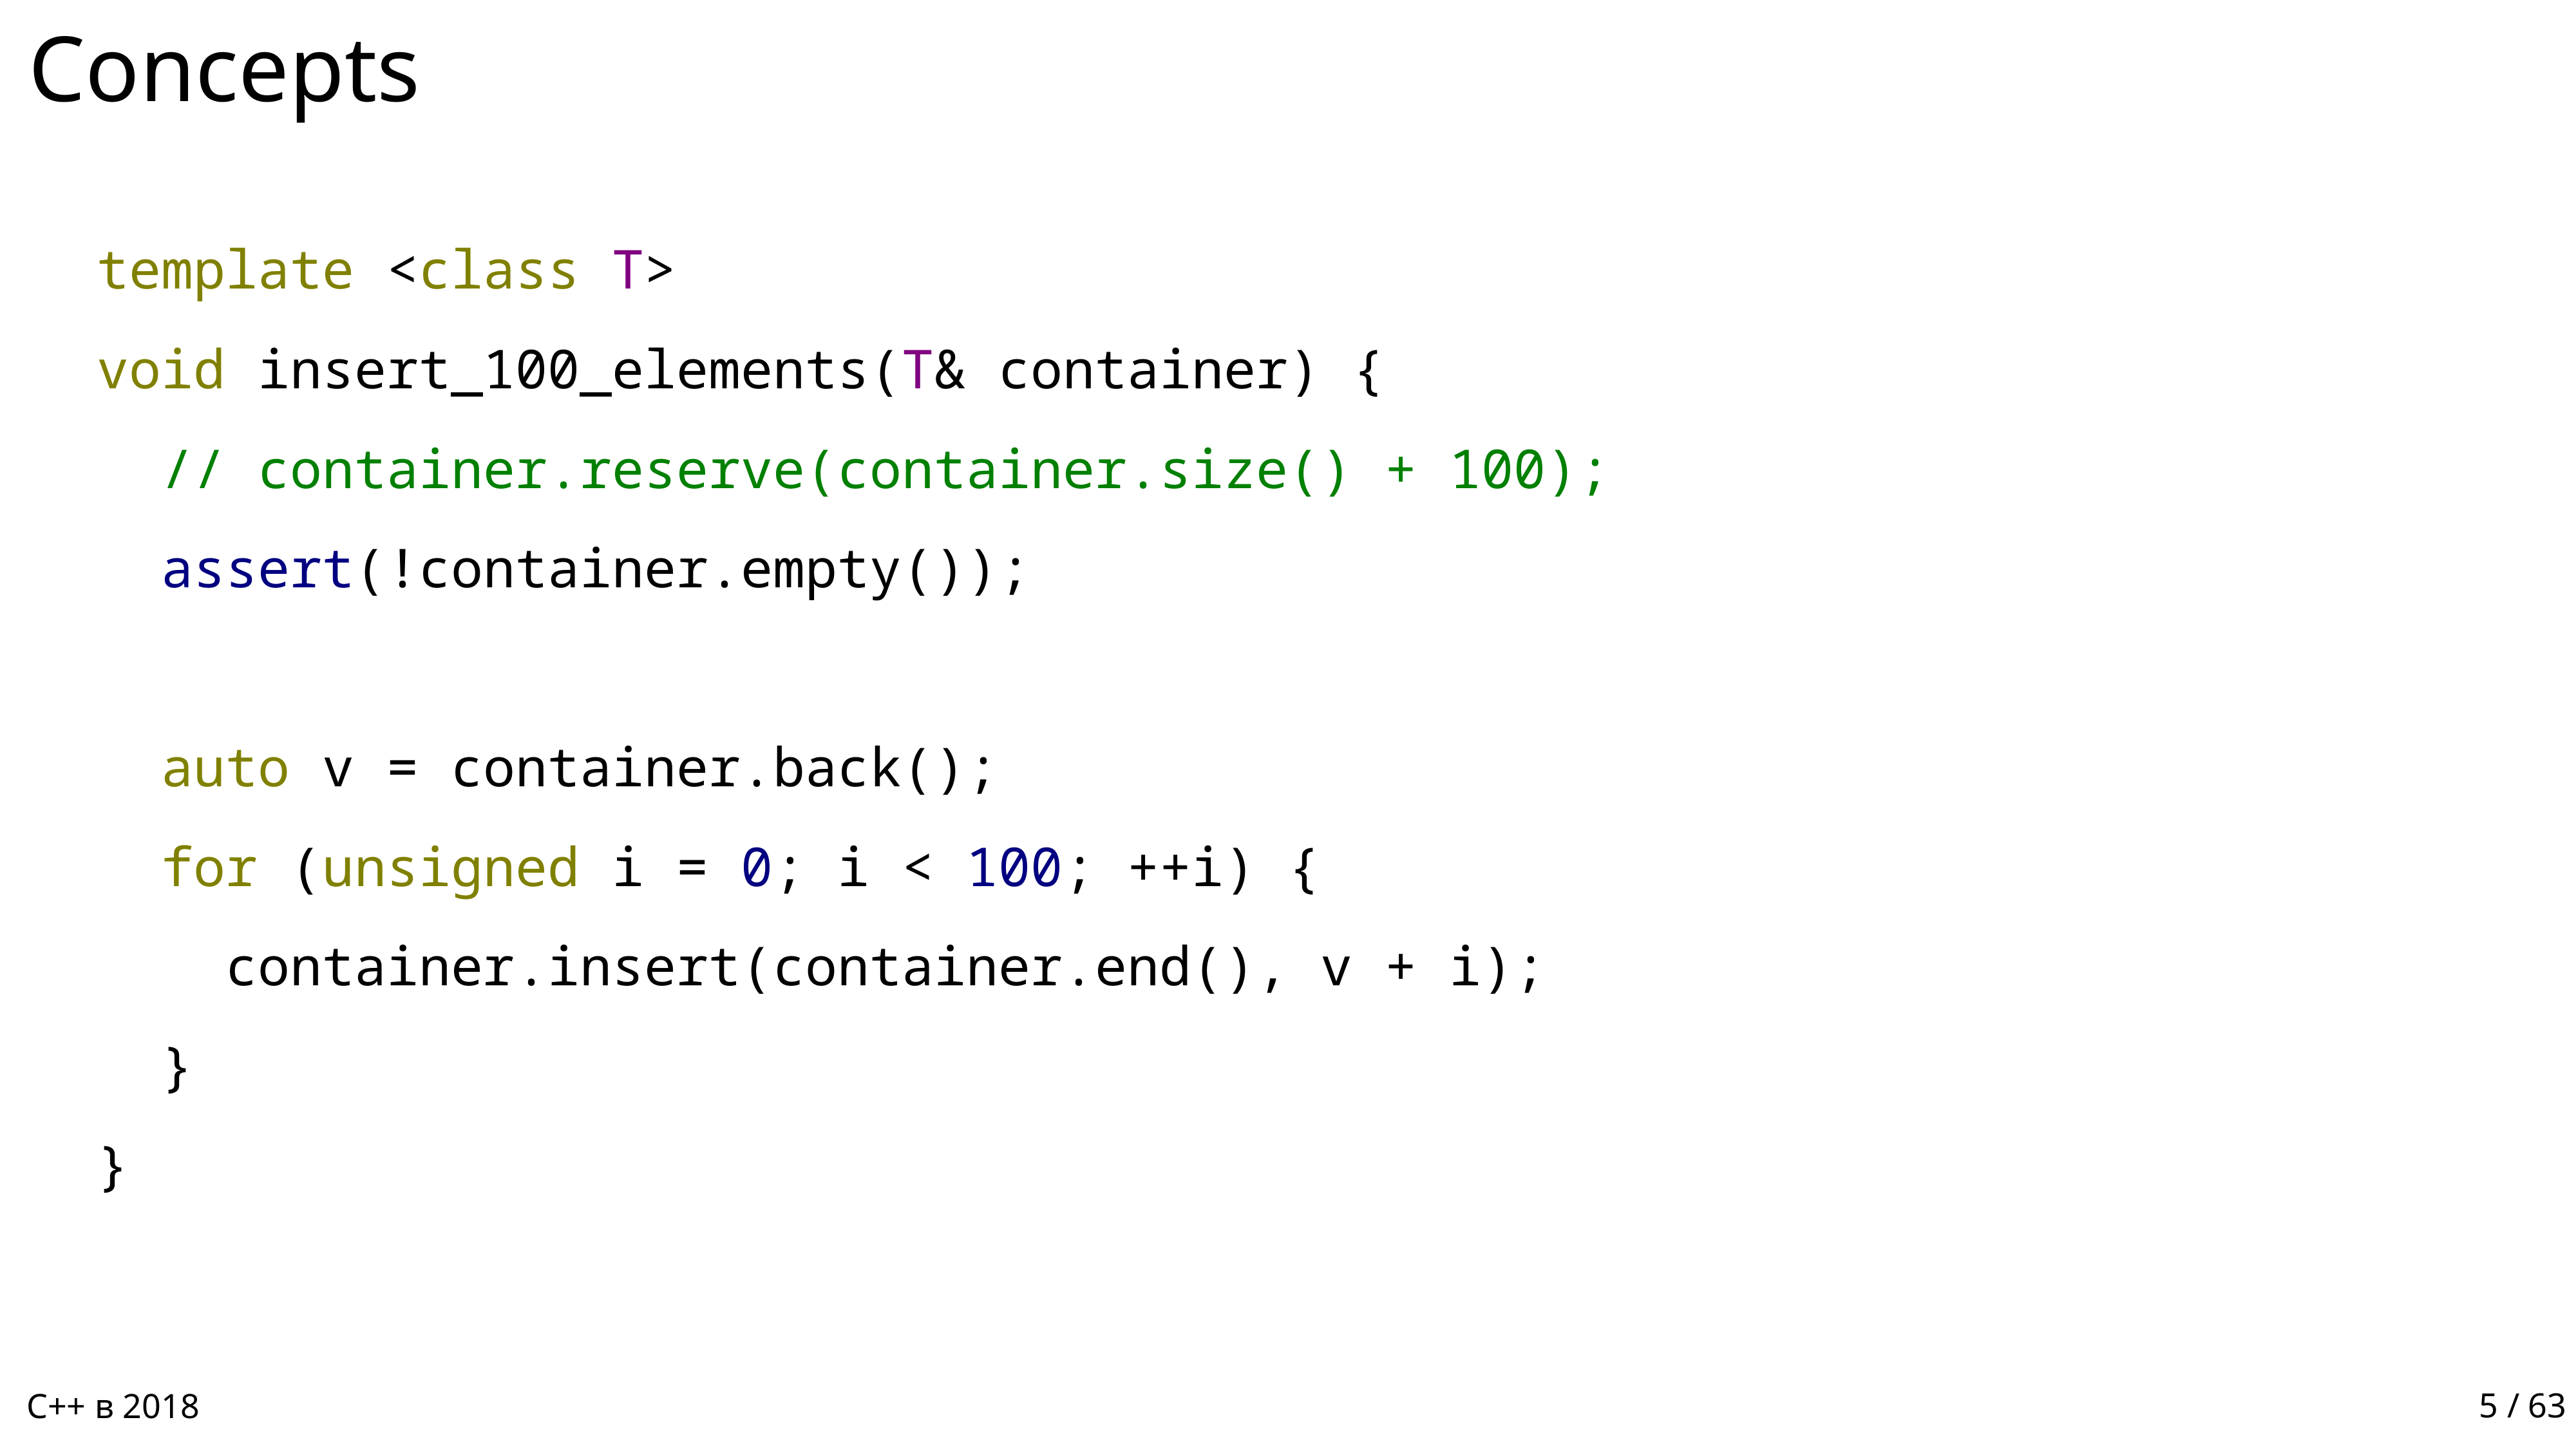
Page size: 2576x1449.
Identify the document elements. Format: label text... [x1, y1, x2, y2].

list C++ в 2018 [17, 1376, 1114, 1431]
title Concepts [19, 19, 2551, 155]
list <number> / 63 [1479, 1376, 2576, 1431]
list template <class T> void insert_100_elements(T& container) { // container.reserve(container.size() + 100); assert(!container.empty()); auto v = container.back(); for (unsigned i = 0; i < 100; ++i) { container.insert(container.end(), v + i); } } [87, 214, 2551, 1382]
